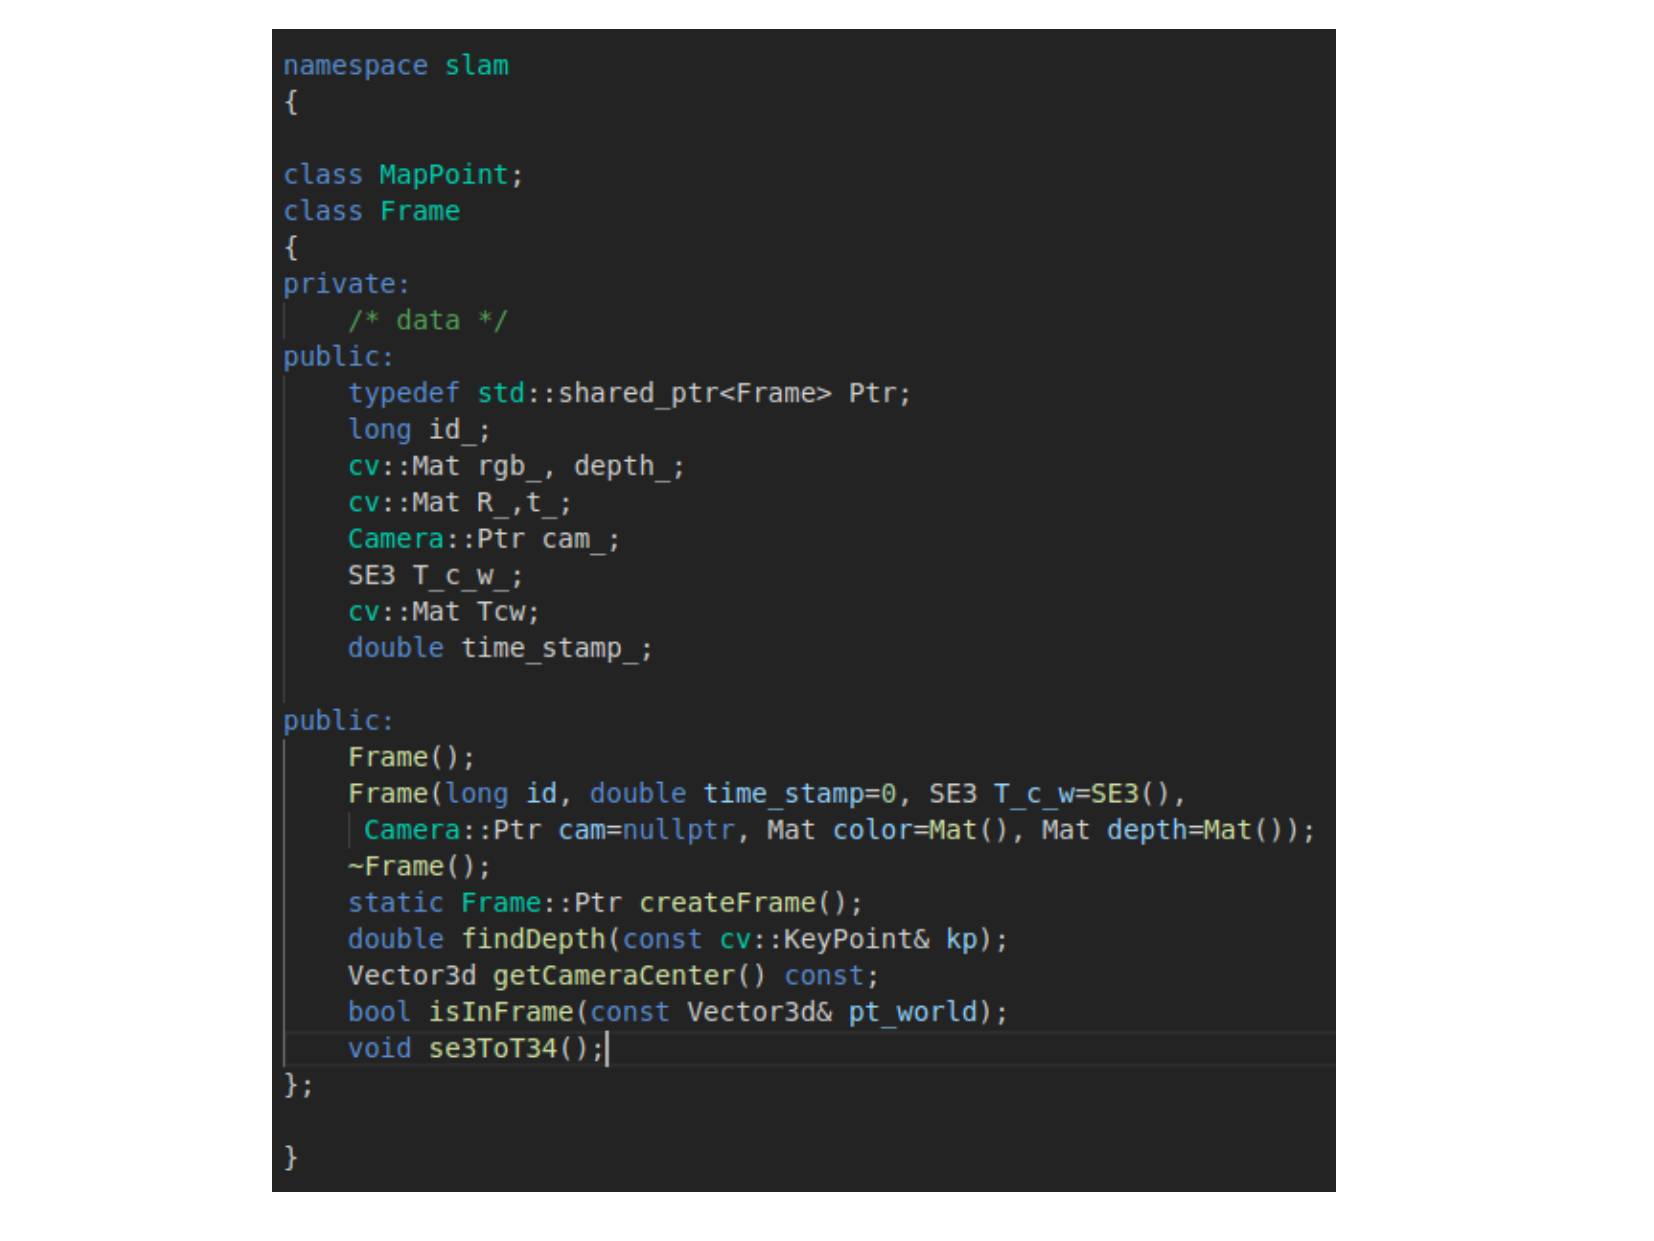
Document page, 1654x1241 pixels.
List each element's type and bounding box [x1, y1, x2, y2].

picture [272, 29, 1336, 1192]
